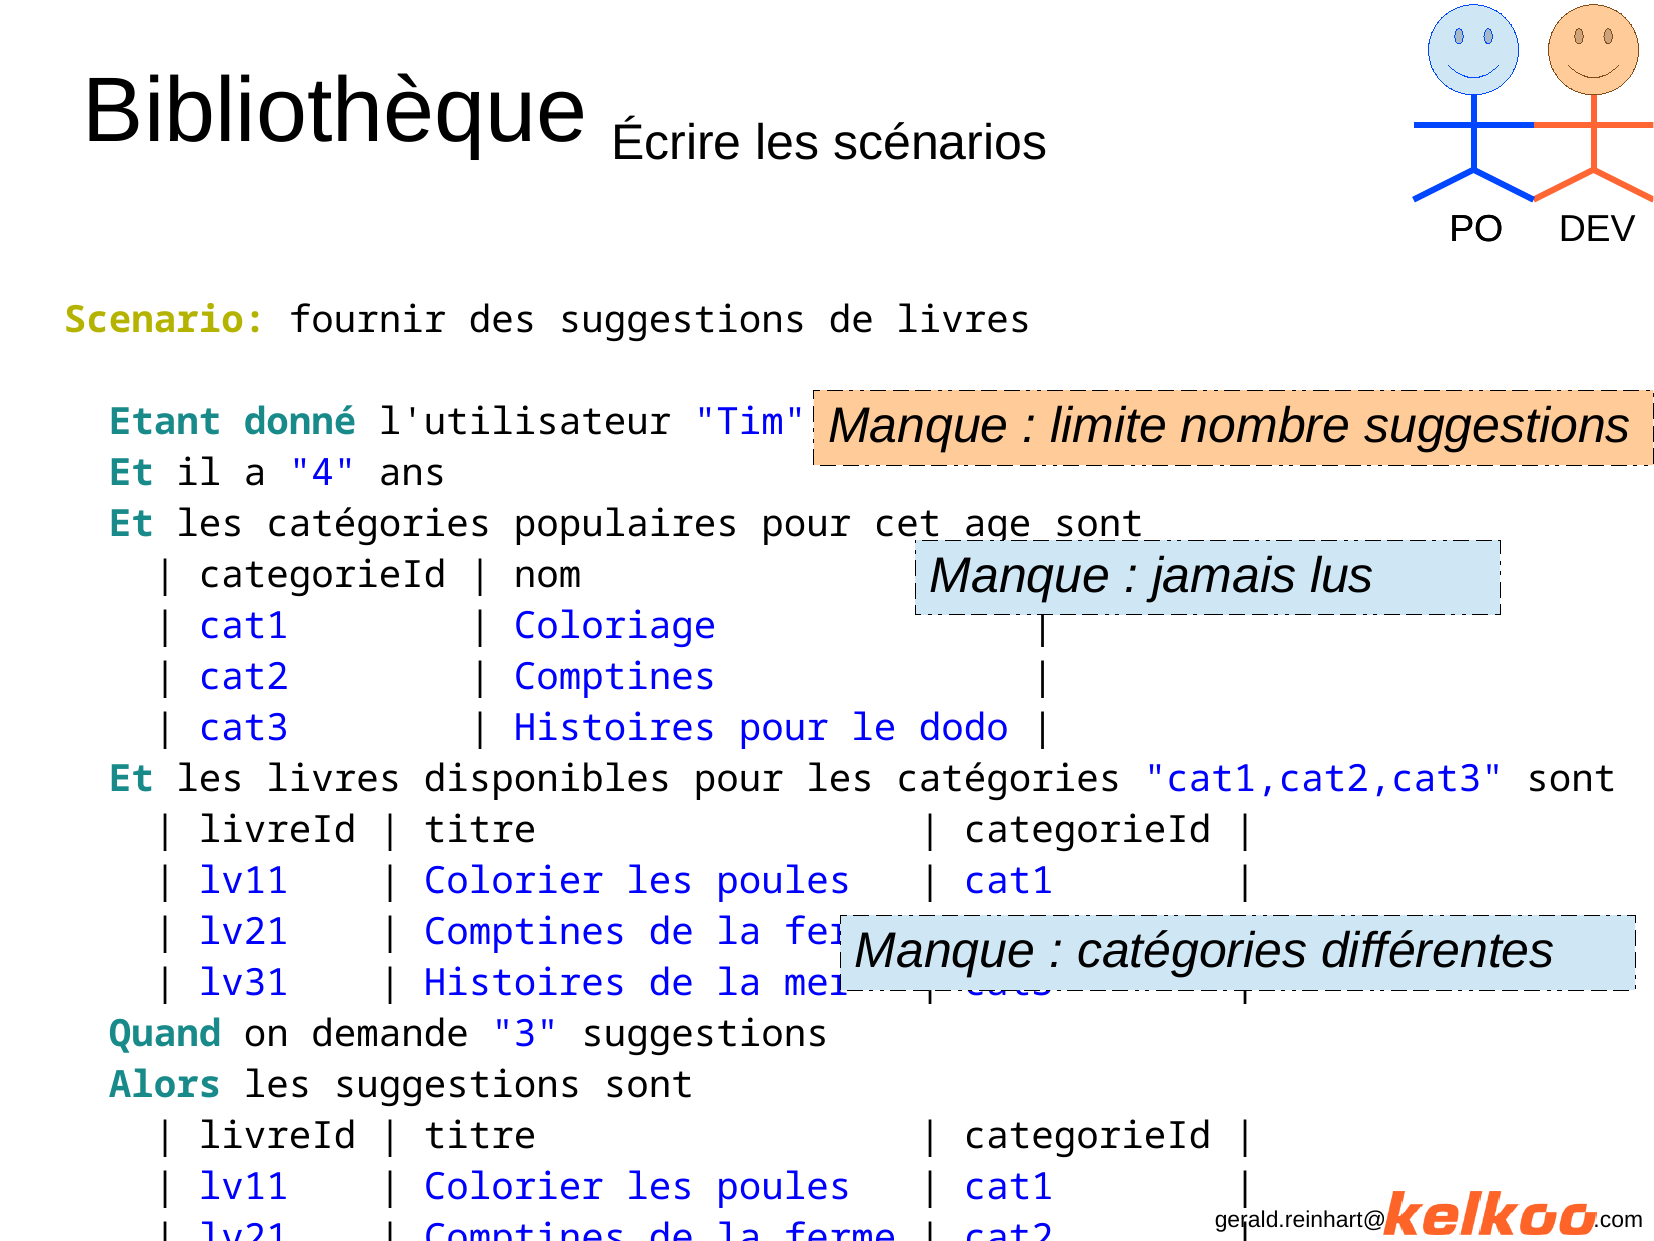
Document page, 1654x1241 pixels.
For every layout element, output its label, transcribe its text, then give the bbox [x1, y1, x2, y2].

text_box Manque : jamais lus [915, 540, 1501, 615]
title Bibliothèque [82, 5, 1571, 213]
text_box Manque : catégories différentes [840, 915, 1636, 991]
text_box Scenario: fournir des suggestions de livres Etant donné l'utilisateur "Tim" Et il a "4" ans Et les catégories populaires pour cet age sont | categorieId | nom | | cat1 | Coloriage | | cat2 | Comptines | | cat3 | Histoires pour le dodo | Et les livres disponibles pour les catégories "cat1,cat2,cat3" sont | livreId | titre | categorieId | | lv11 | Colorier les poules | cat1 | | lv21 | Comptines de la ferme | cat2 | | lv31 | Histoires de la mer | cat3 | Quand on demande "3" suggestions Alors les suggestions sont | livreId | titre | categorieId | | lv11 | Colorier les poules | cat1 | | lv21 | Comptines de la ferme | cat2 | | lv31 | Histoires de la mer | cat3 | [3, 285, 1632, 1179]
text_box DEV [1534, 199, 1654, 257]
text_box [1571, 4, 1639, 95]
text_box gerald.reinhart@ .com [1193, 1199, 1654, 1241]
text_box PO [1413, 213, 1534, 257]
text_box Écrire les scénarios [596, 106, 1063, 178]
picture [1383, 1191, 1597, 1199]
text_box Manque : limite nombre suggestions [813, 390, 1654, 466]
